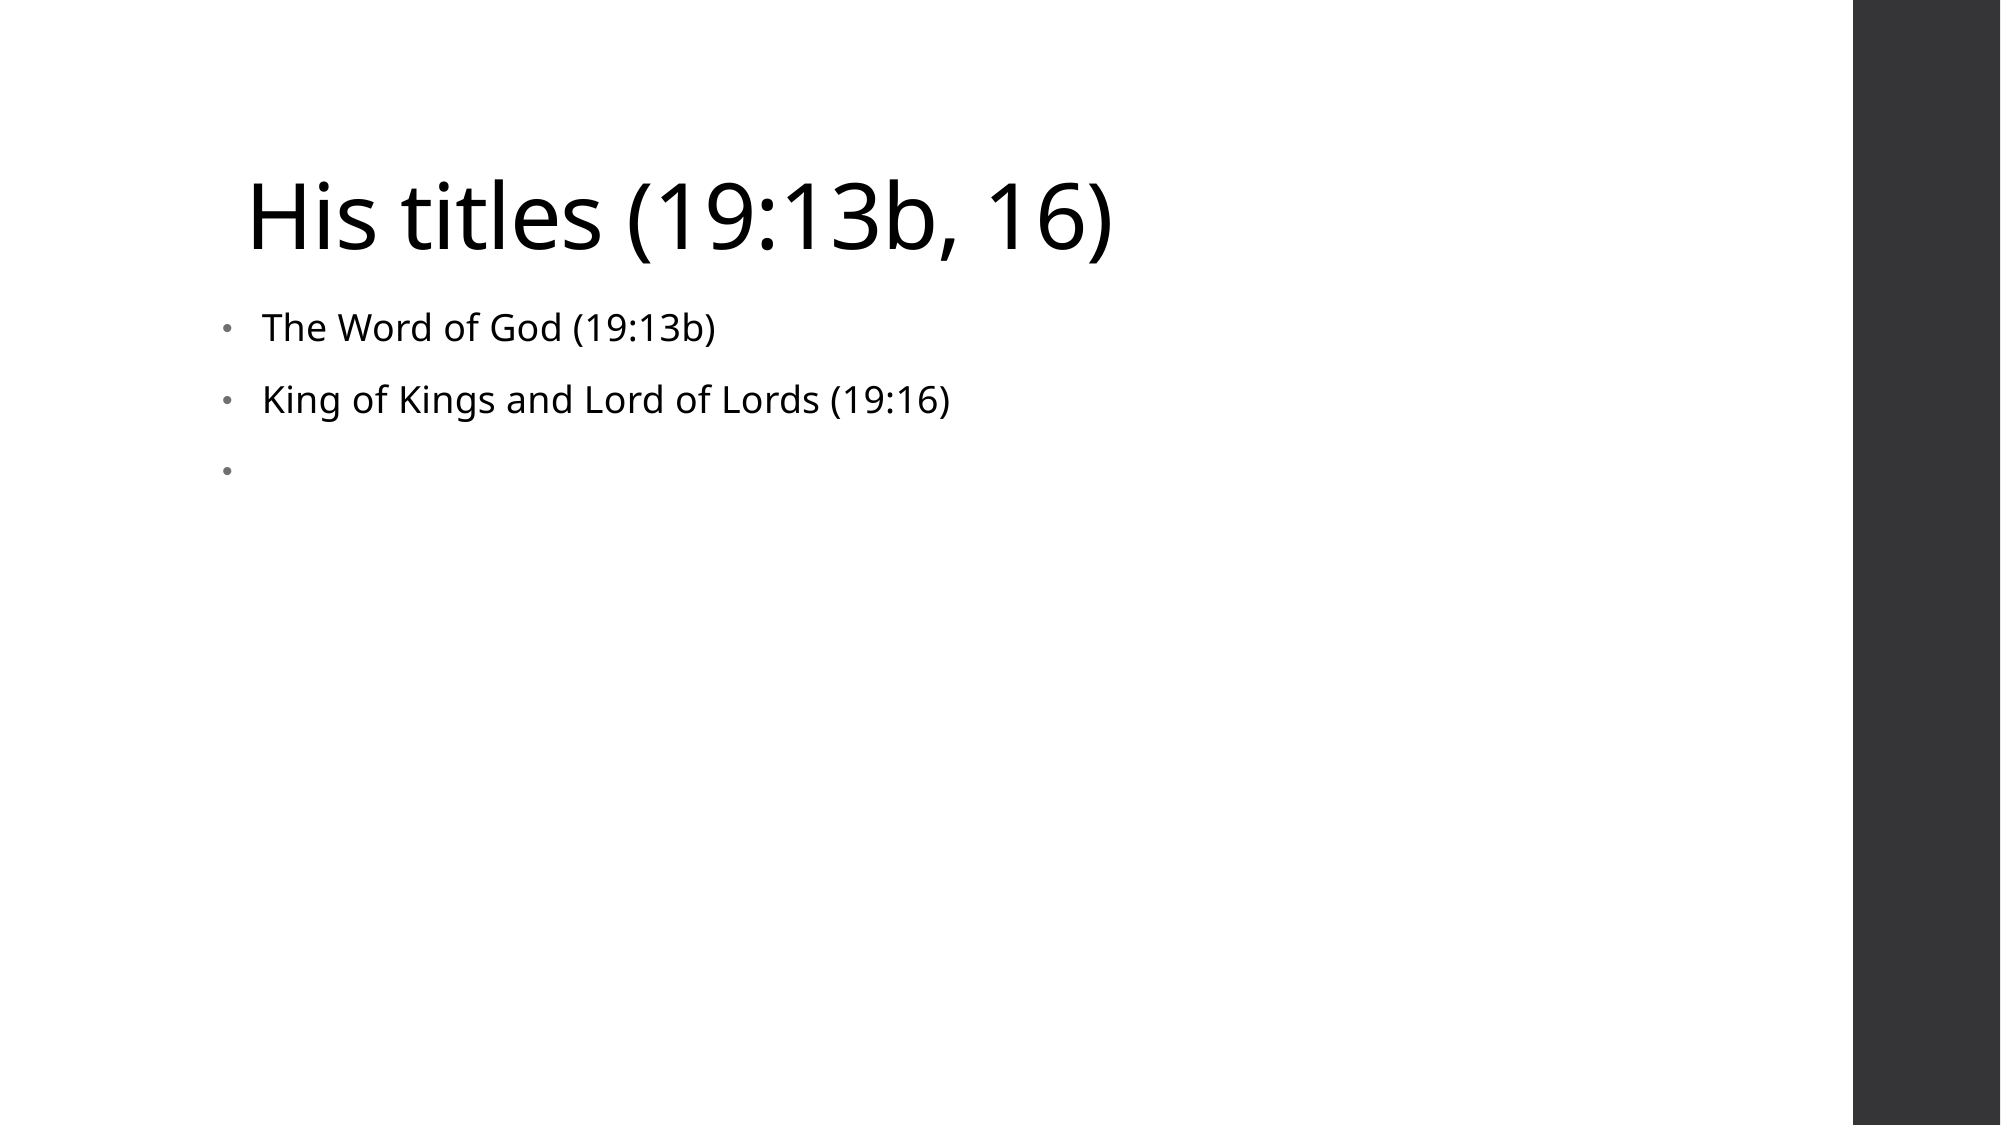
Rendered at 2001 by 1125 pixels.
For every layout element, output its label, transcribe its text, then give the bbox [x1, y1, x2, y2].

title His titles (19:13b, 16) [206, 60, 1797, 278]
list The Word of God (19:13b) King of Kings and Lord of Lords (19:16) [206, 299, 1617, 1014]
